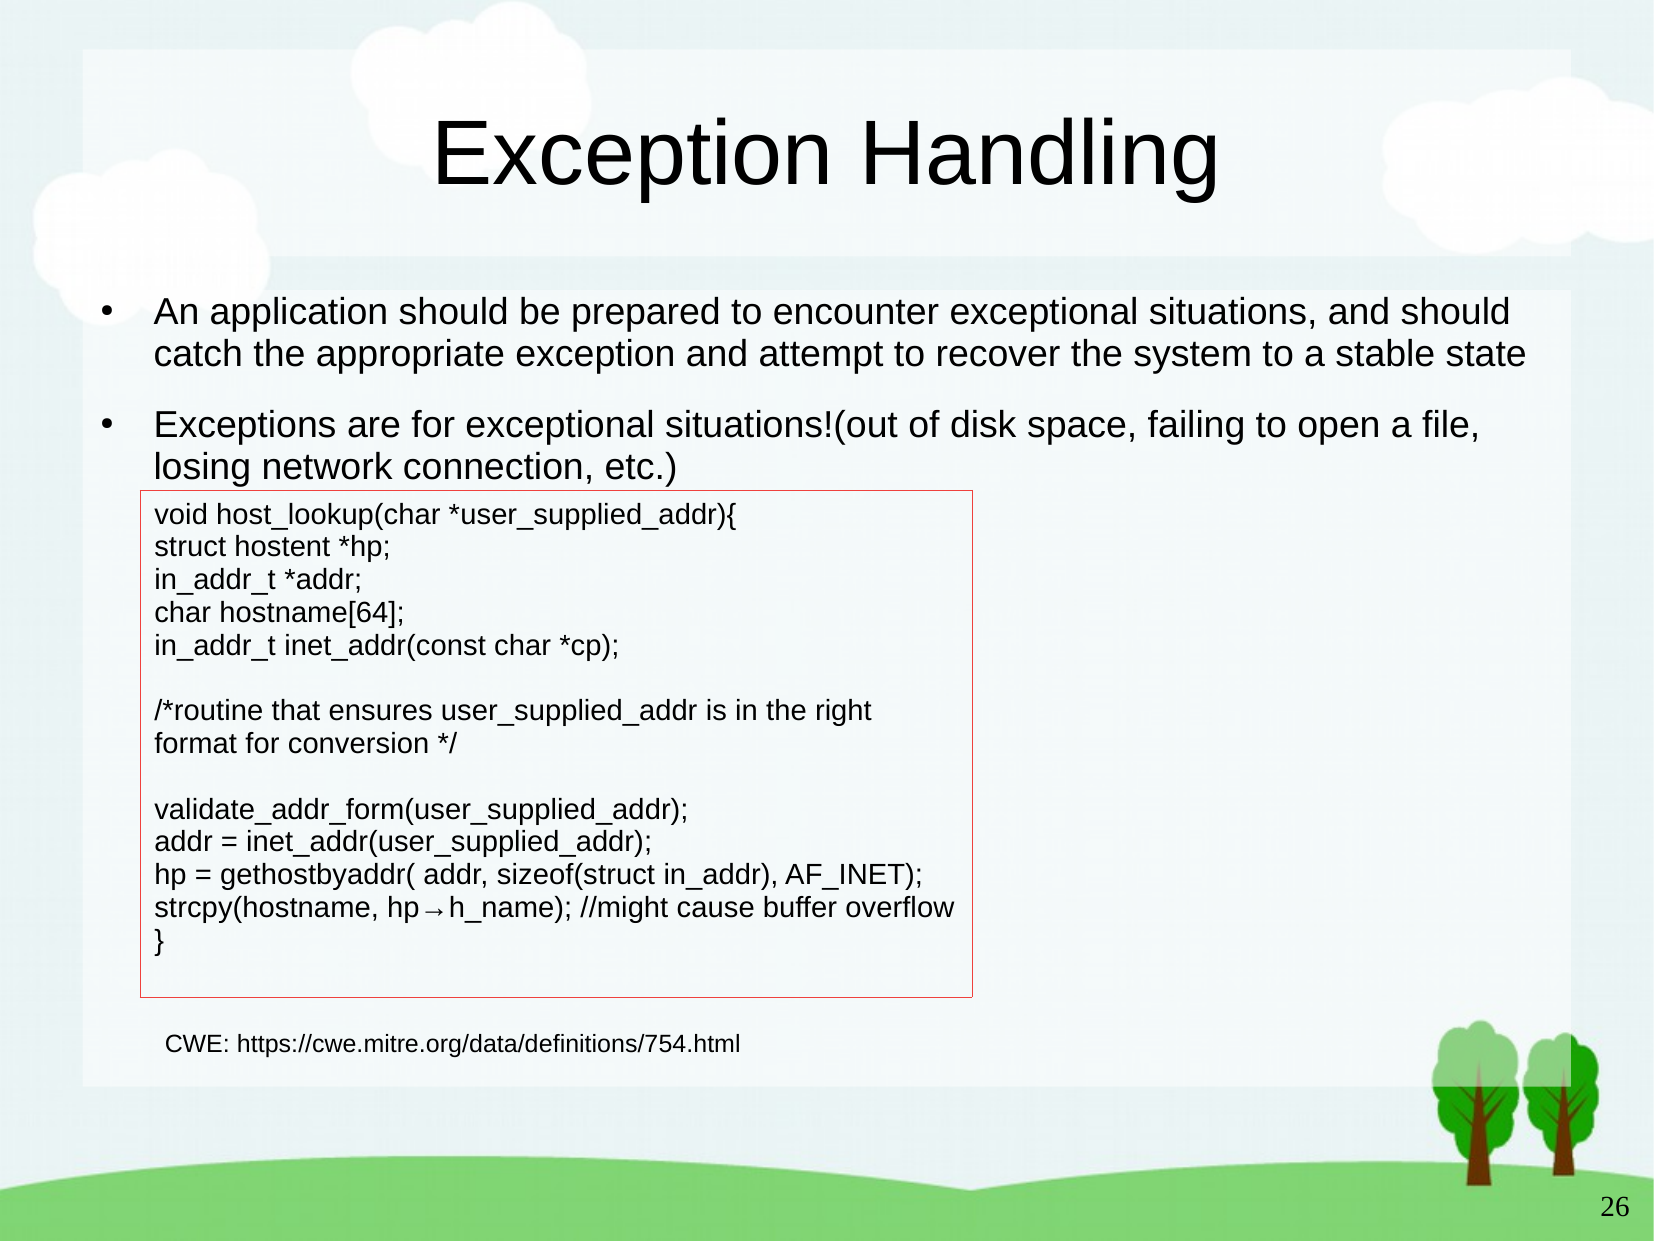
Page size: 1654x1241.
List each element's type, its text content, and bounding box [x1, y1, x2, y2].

list An application should be prepared to encounter exceptional situations, and should catch the appropriate exception and attempt to recover the system to a stable state Exceptions are for exceptional situations!(out of disk space, failing to open a file, losing network connection, etc.) [82, 290, 1571, 1087]
title Exception Handling [82, 49, 1571, 257]
text_box CWE: https://cwe.mitre.org/data/definitions/754.html [150, 1022, 757, 1066]
table_header void host_lookup(char *user_supplied_addr){ struct hostent *hp; in_addr_t *addr; char hostname[64]; in_addr_t inet_addr(const char *cp); /*routine that ensures user_supplied_addr is in the right format for conversion */ validate_addr_form(user_supplied_addr); addr = inet_addr(user_supplied_addr); hp = gethostbyaddr( addr, sizeof(struct in_addr), AF_INET); strcpy(hostname, hp→h_name); //might cause buffer overflow } [141, 491, 972, 997]
picture [0, 0, 1654, 1241]
